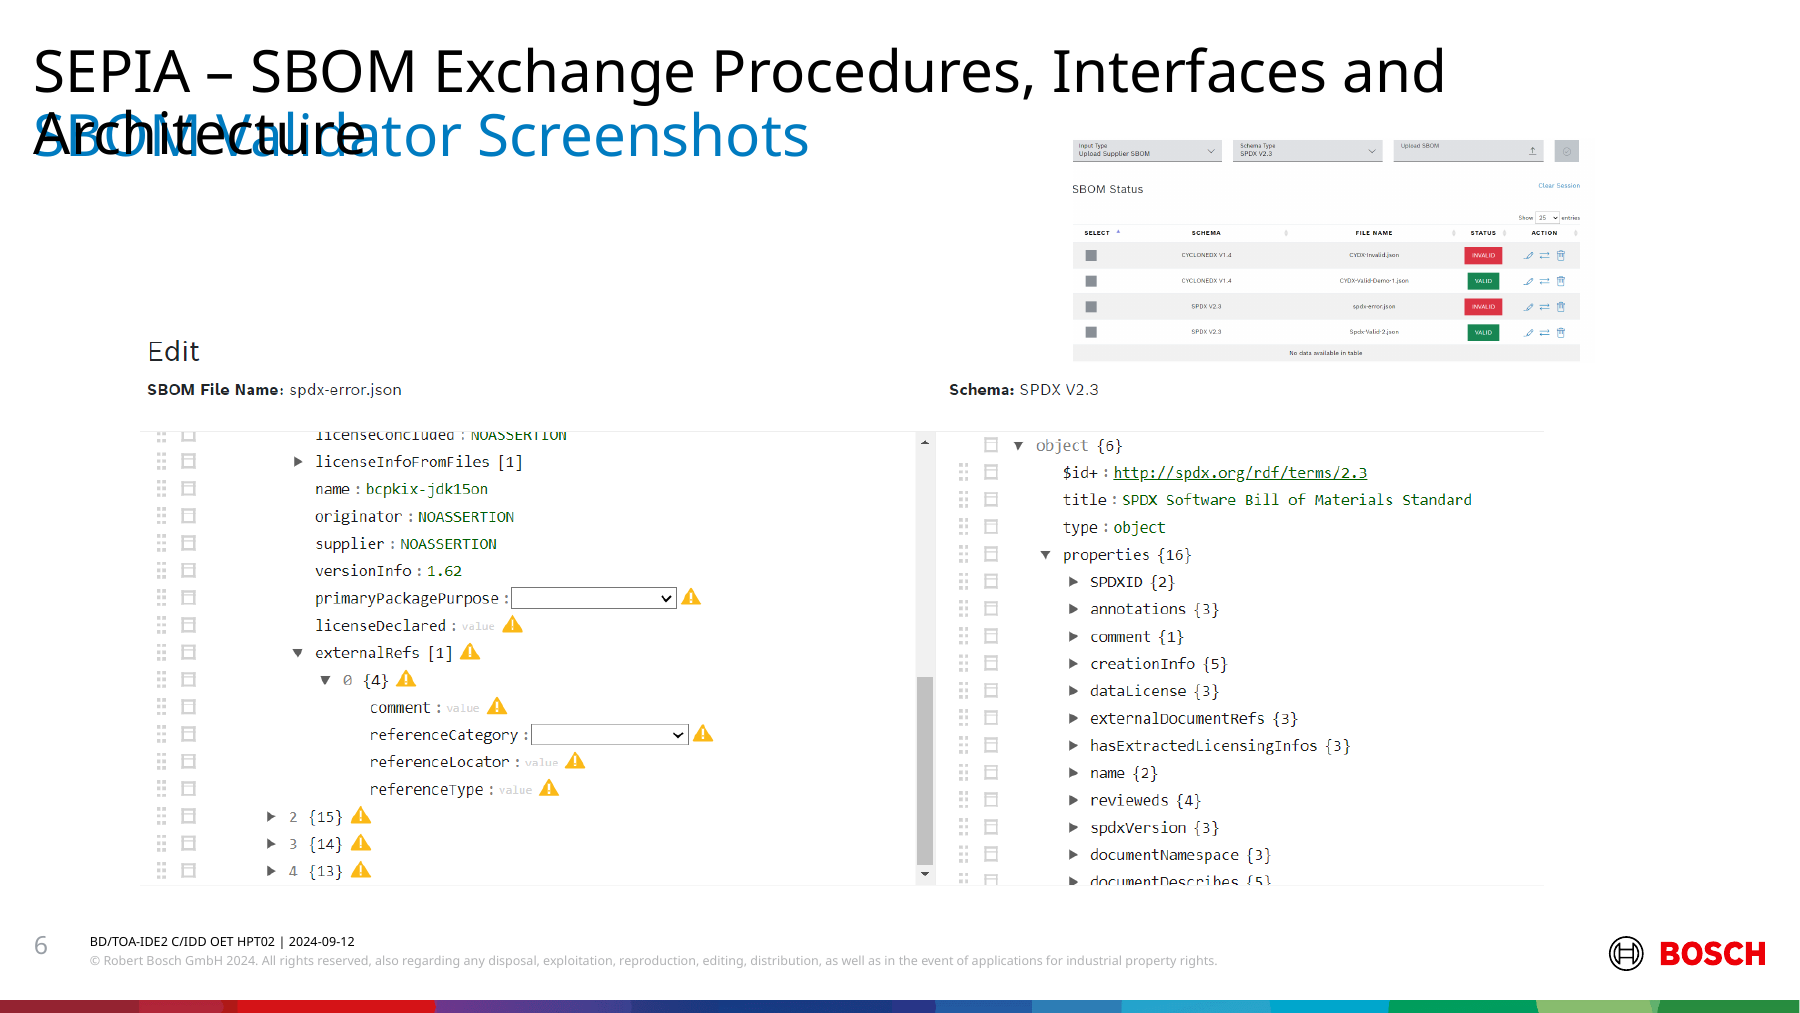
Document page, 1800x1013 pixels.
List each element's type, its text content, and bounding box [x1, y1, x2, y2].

picture [0, 1000, 1270, 1013]
list SEPIA – SBOM Exchange Procedures, Interfaces and Architecture [33, 42, 1766, 107]
picture [1388, 1000, 1800, 1013]
title SBOM Validator Screenshots [33, 107, 1766, 171]
picture [140, 138, 1595, 906]
slide_number <number> [33, 929, 81, 997]
